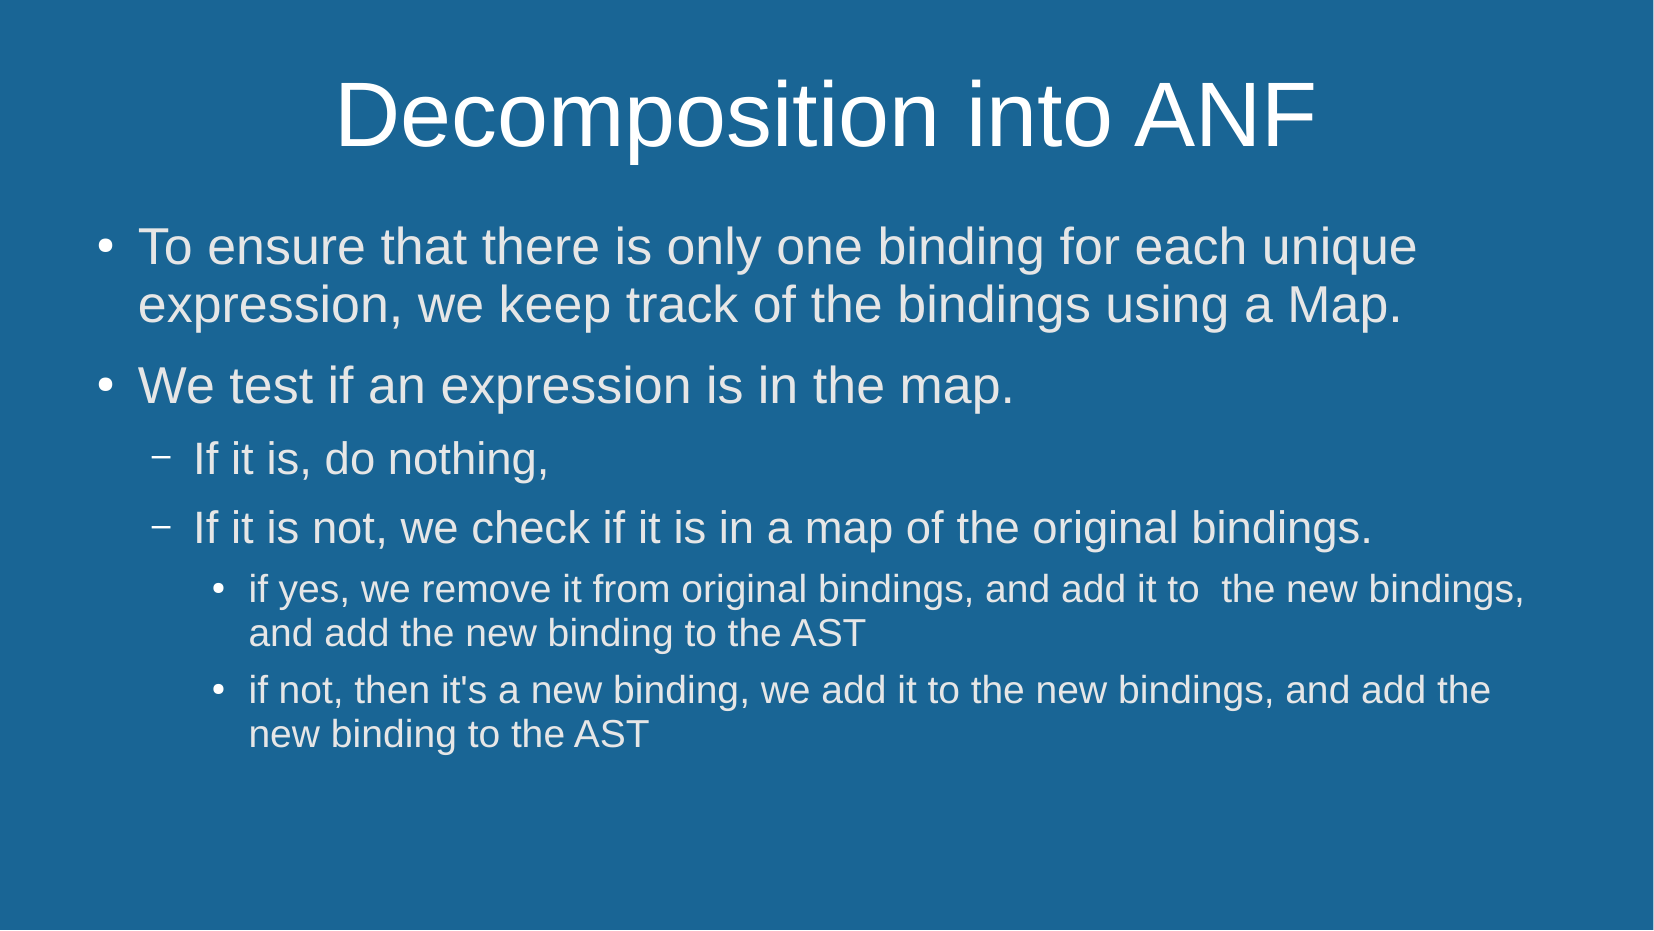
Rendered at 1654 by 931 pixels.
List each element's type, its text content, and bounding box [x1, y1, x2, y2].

list To ensure that there is only one binding for each unique expression, we keep track of the bindings using a Map. We test if an expression is in the map. If it is, do nothing, If it is not, we check if it is in a map of the original bindings. if yes, we remove it from original bindings, and add it to the new bindings, and add the new binding to the AST if not, then it's a new binding, we add it to the new bindings, and add the new binding to the AST [82, 217, 1571, 758]
title Decomposition into ANF [82, 37, 1571, 193]
